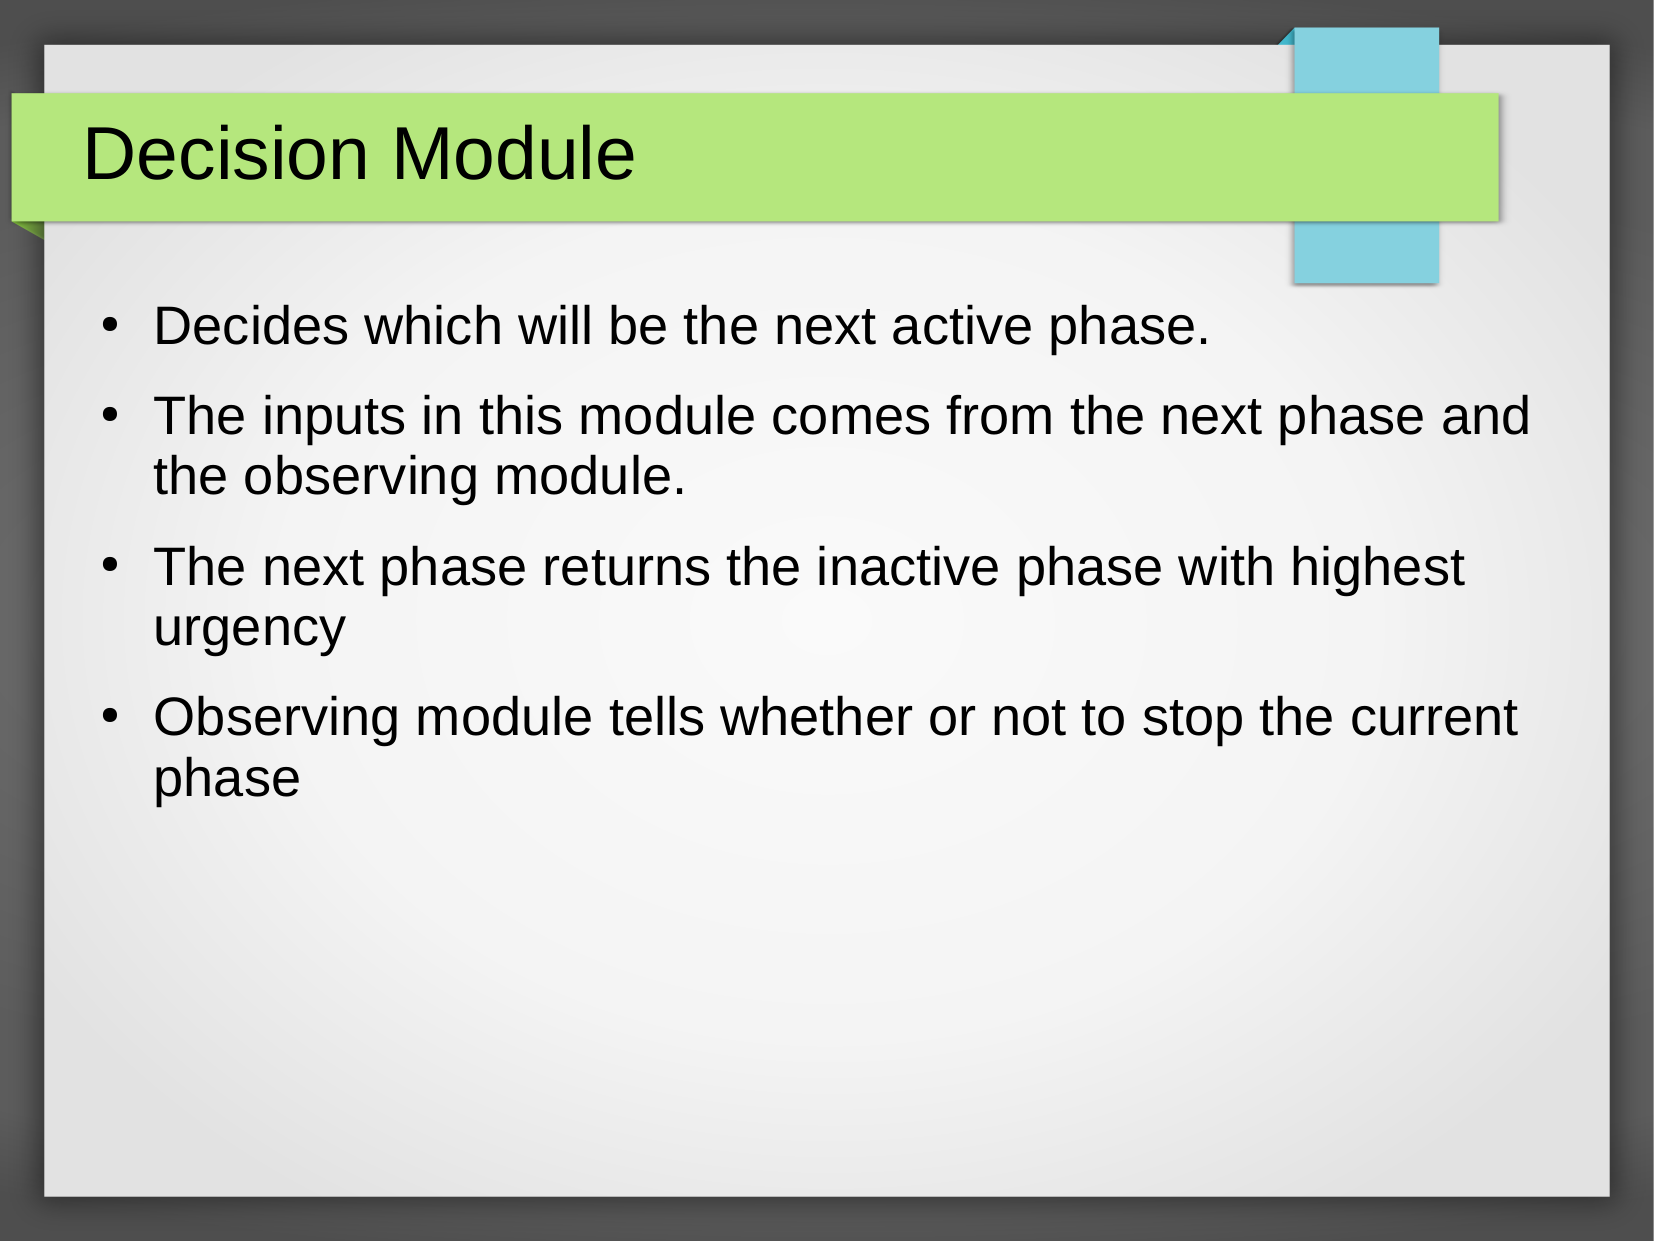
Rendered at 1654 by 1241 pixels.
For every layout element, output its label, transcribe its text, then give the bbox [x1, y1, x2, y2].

list Decides which will be the next active phase. The inputs in this module comes from the next phase and the observing module. The next phase returns the inactive phase with highest urgency Observing module tells whether or not to stop the current phase [82, 295, 1571, 1015]
picture [0, 0, 1654, 1241]
title Decision Module [82, 94, 1264, 213]
